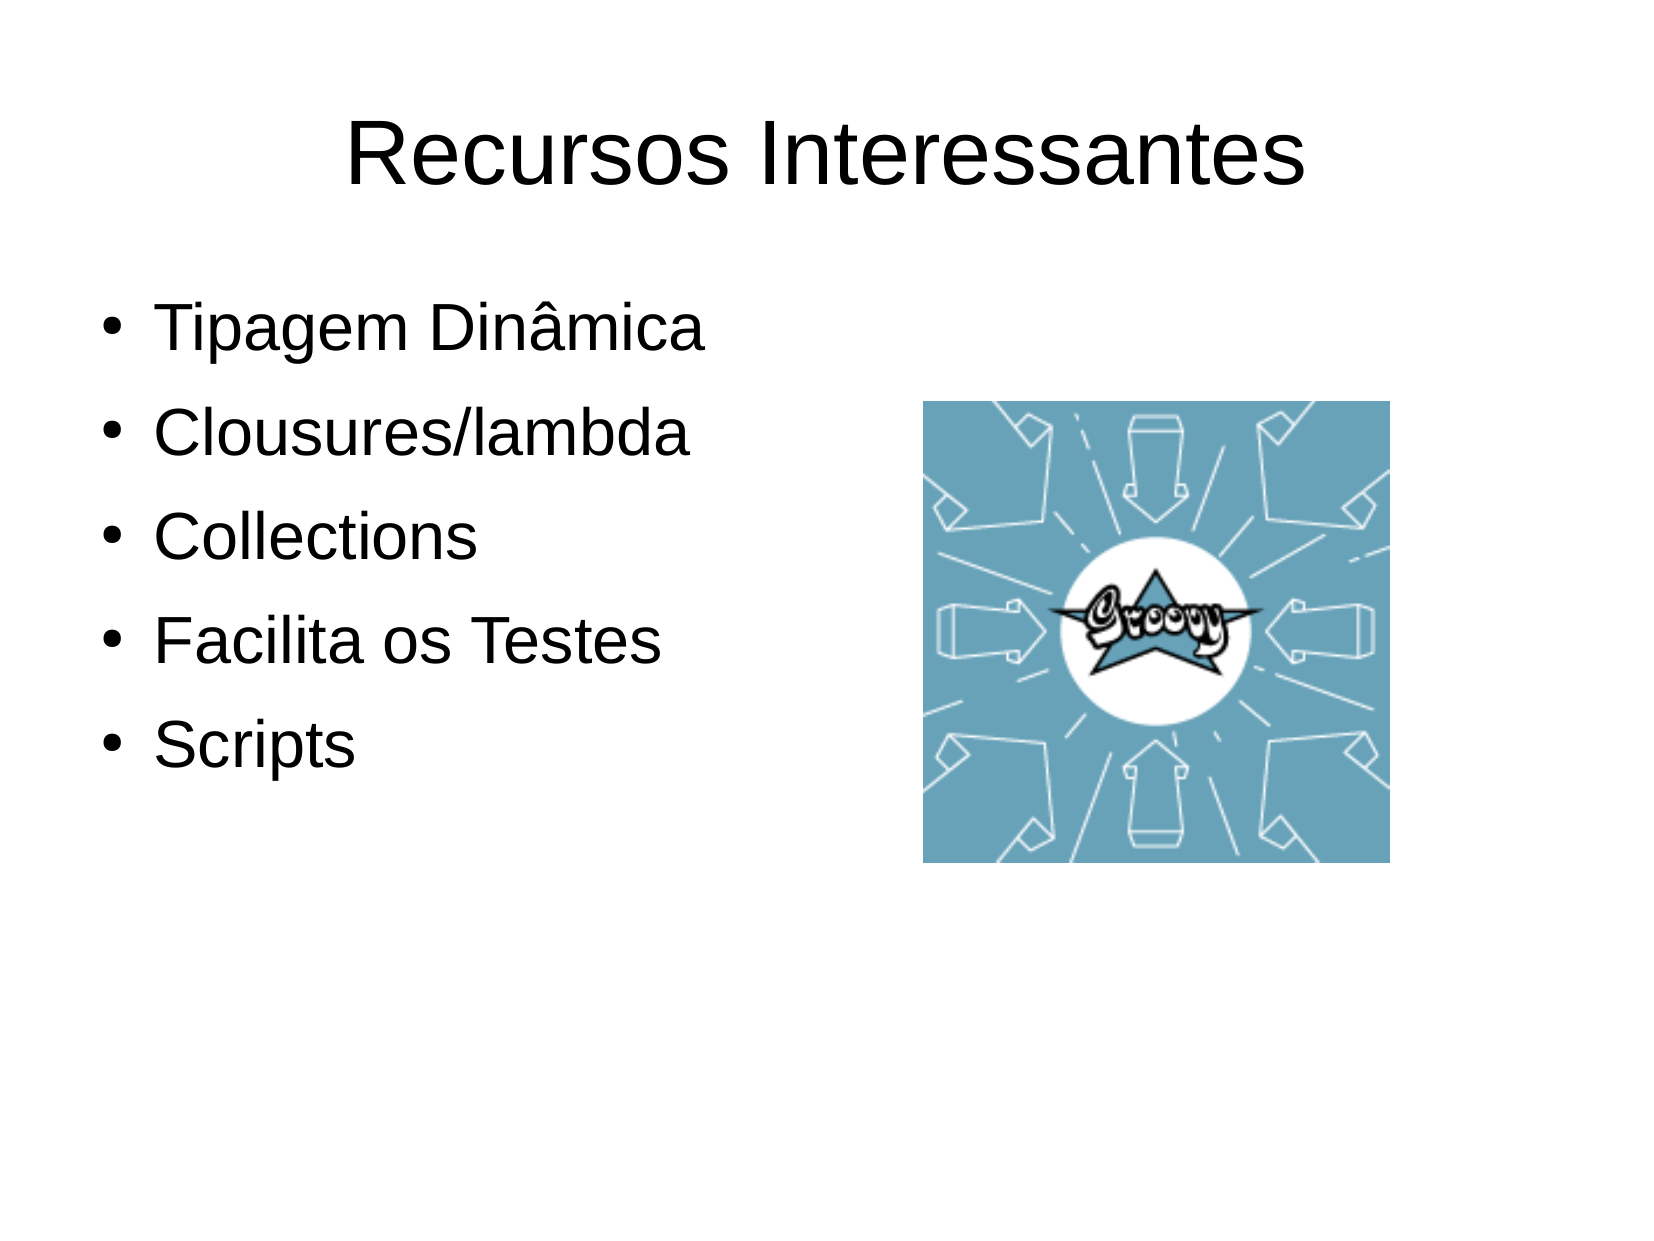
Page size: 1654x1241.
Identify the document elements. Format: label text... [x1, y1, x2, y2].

picture [923, 401, 1390, 863]
title Recursos Interessantes [82, 49, 1571, 257]
list Tipagem Dinâmica Clousures/lambda Collections Facilita os Testes Scripts [82, 290, 1571, 1010]
